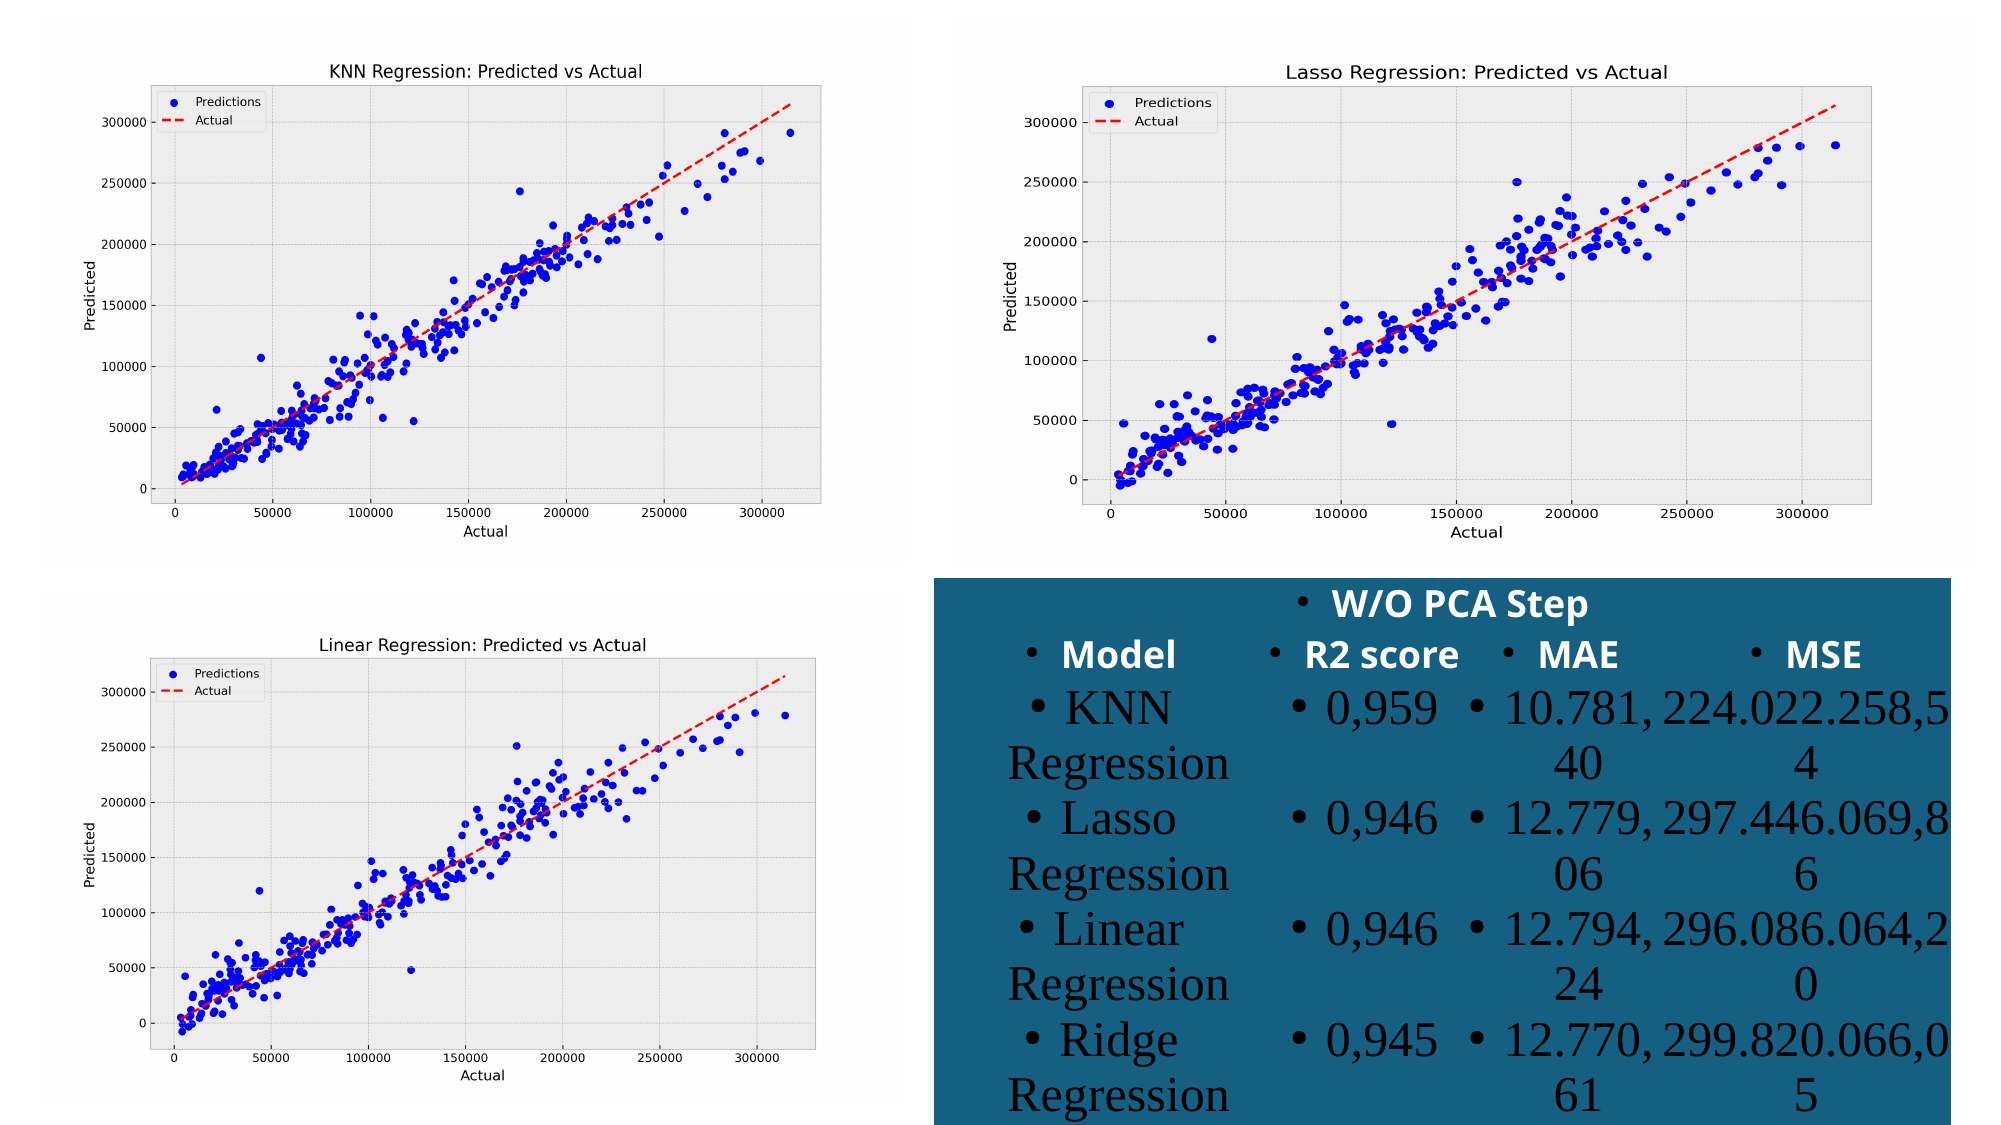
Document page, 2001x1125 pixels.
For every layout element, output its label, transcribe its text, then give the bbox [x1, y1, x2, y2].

table_cell 12.794,24 [1461, 901, 1661, 1012]
table_cell MAE [1461, 629, 1661, 680]
table_cell 224.022.258,54 [1661, 680, 1951, 790]
table_cell 296.086.064,20 [1661, 901, 1951, 1012]
table_cell 297.446.069,86 [1661, 790, 1951, 901]
table_cell 12.770,61 [1461, 1012, 1661, 1122]
picture [43, 20, 907, 563]
table_cell Lasso Regression [934, 790, 1268, 901]
table_cell Ridge Regression [934, 1012, 1268, 1122]
table_cell 299.820.066,05 [1661, 1012, 1951, 1122]
picture [43, 597, 901, 1105]
table_cell 0,945 [1268, 1012, 1461, 1122]
table_cell KNN Regression [934, 680, 1268, 790]
table_cell Linear Regression [934, 901, 1268, 1012]
table_cell MSE [1661, 629, 1951, 680]
table_cell 12.779,06 [1461, 790, 1661, 901]
table_cell R2 score [1268, 629, 1461, 680]
table_cell 10.781,40 [1461, 680, 1661, 790]
table_cell Model [934, 629, 1268, 680]
table_cell 0,959 [1268, 680, 1461, 790]
table_cell 0,946 [1268, 901, 1461, 1012]
table_cell 0,946 [1268, 790, 1461, 901]
table_header W/O PCA Step [934, 578, 1951, 629]
picture [955, 21, 1973, 564]
